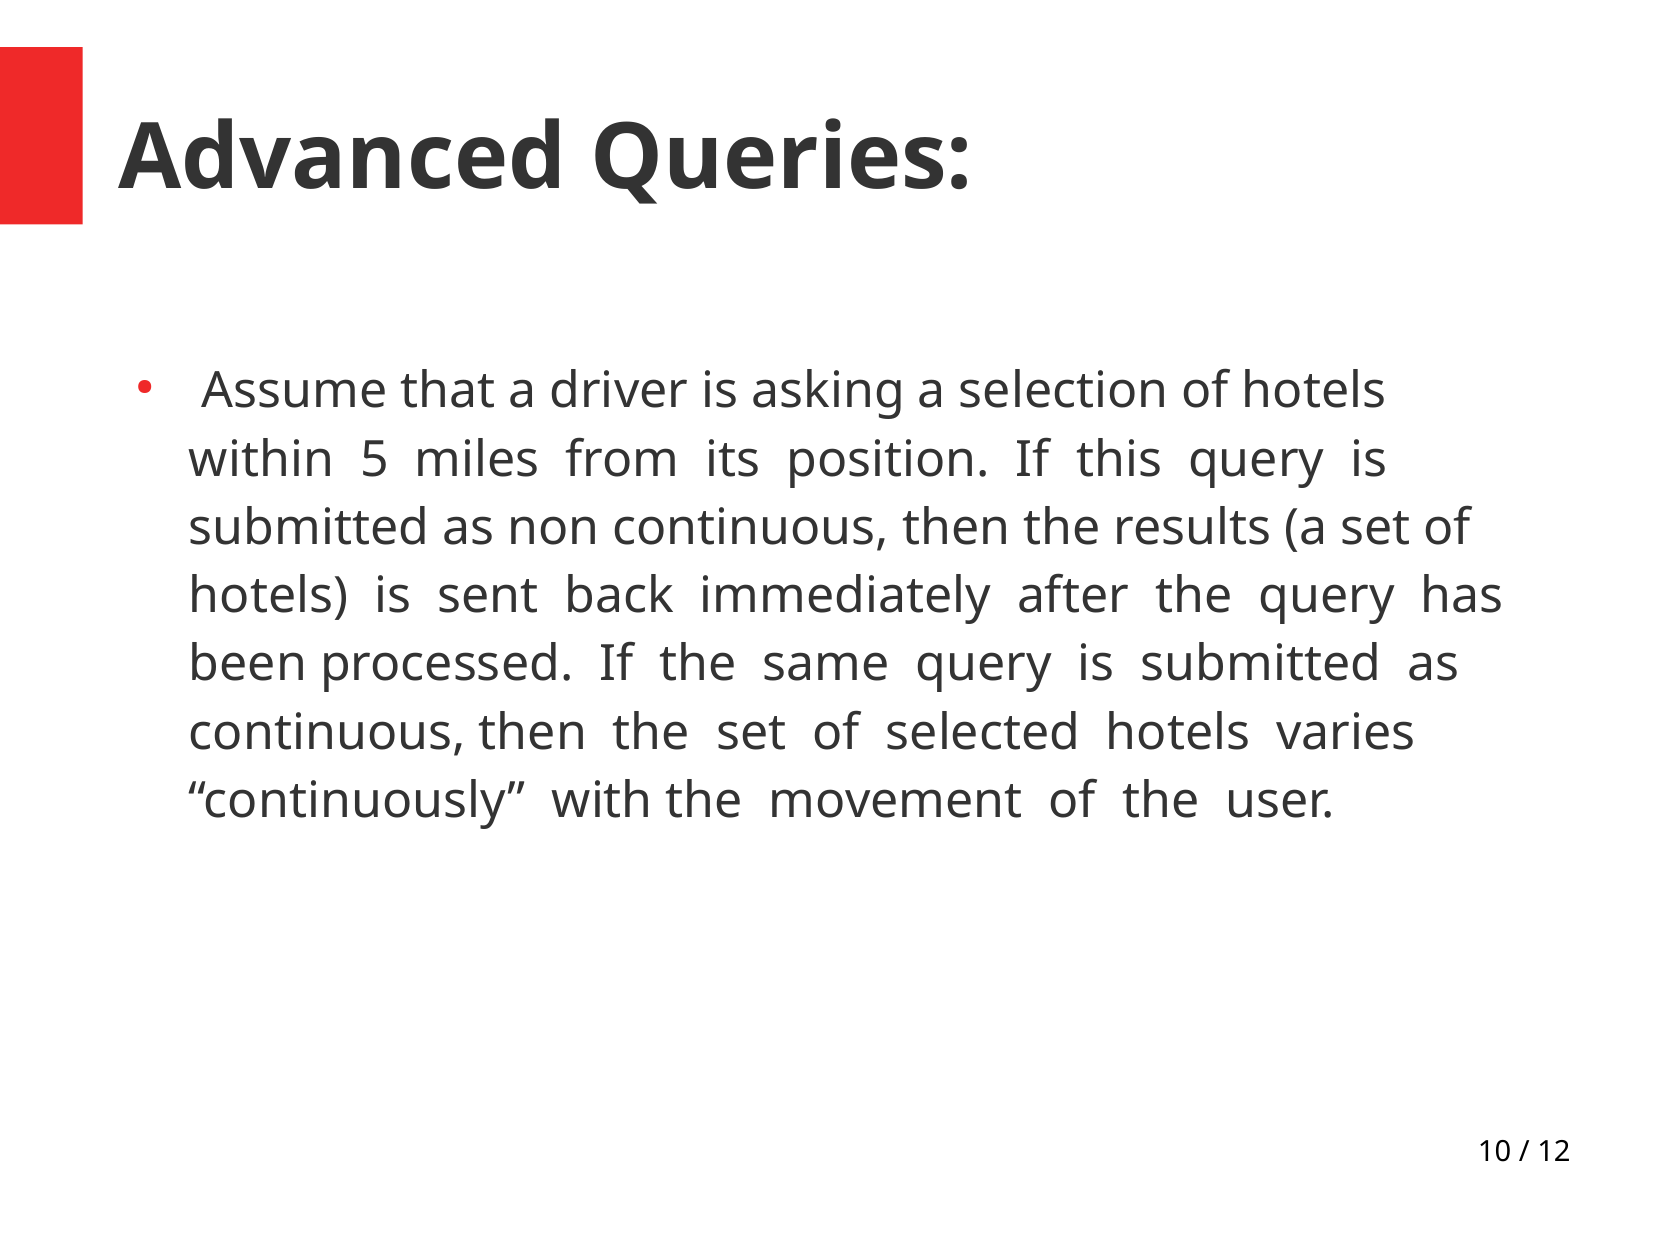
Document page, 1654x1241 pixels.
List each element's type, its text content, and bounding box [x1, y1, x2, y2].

list Assume that a driver is asking a selection of hotels within 5 miles from its position. If this query is submitted as non continuous, then the results (a set of hotels) is sent back immediately after the query has been processed. If the same query is submitted as continuous, then the set of selected hotels varies “continuously” with the movement of the user. [118, 354, 1536, 1074]
title Advanced Queries: [118, 49, 1571, 257]
